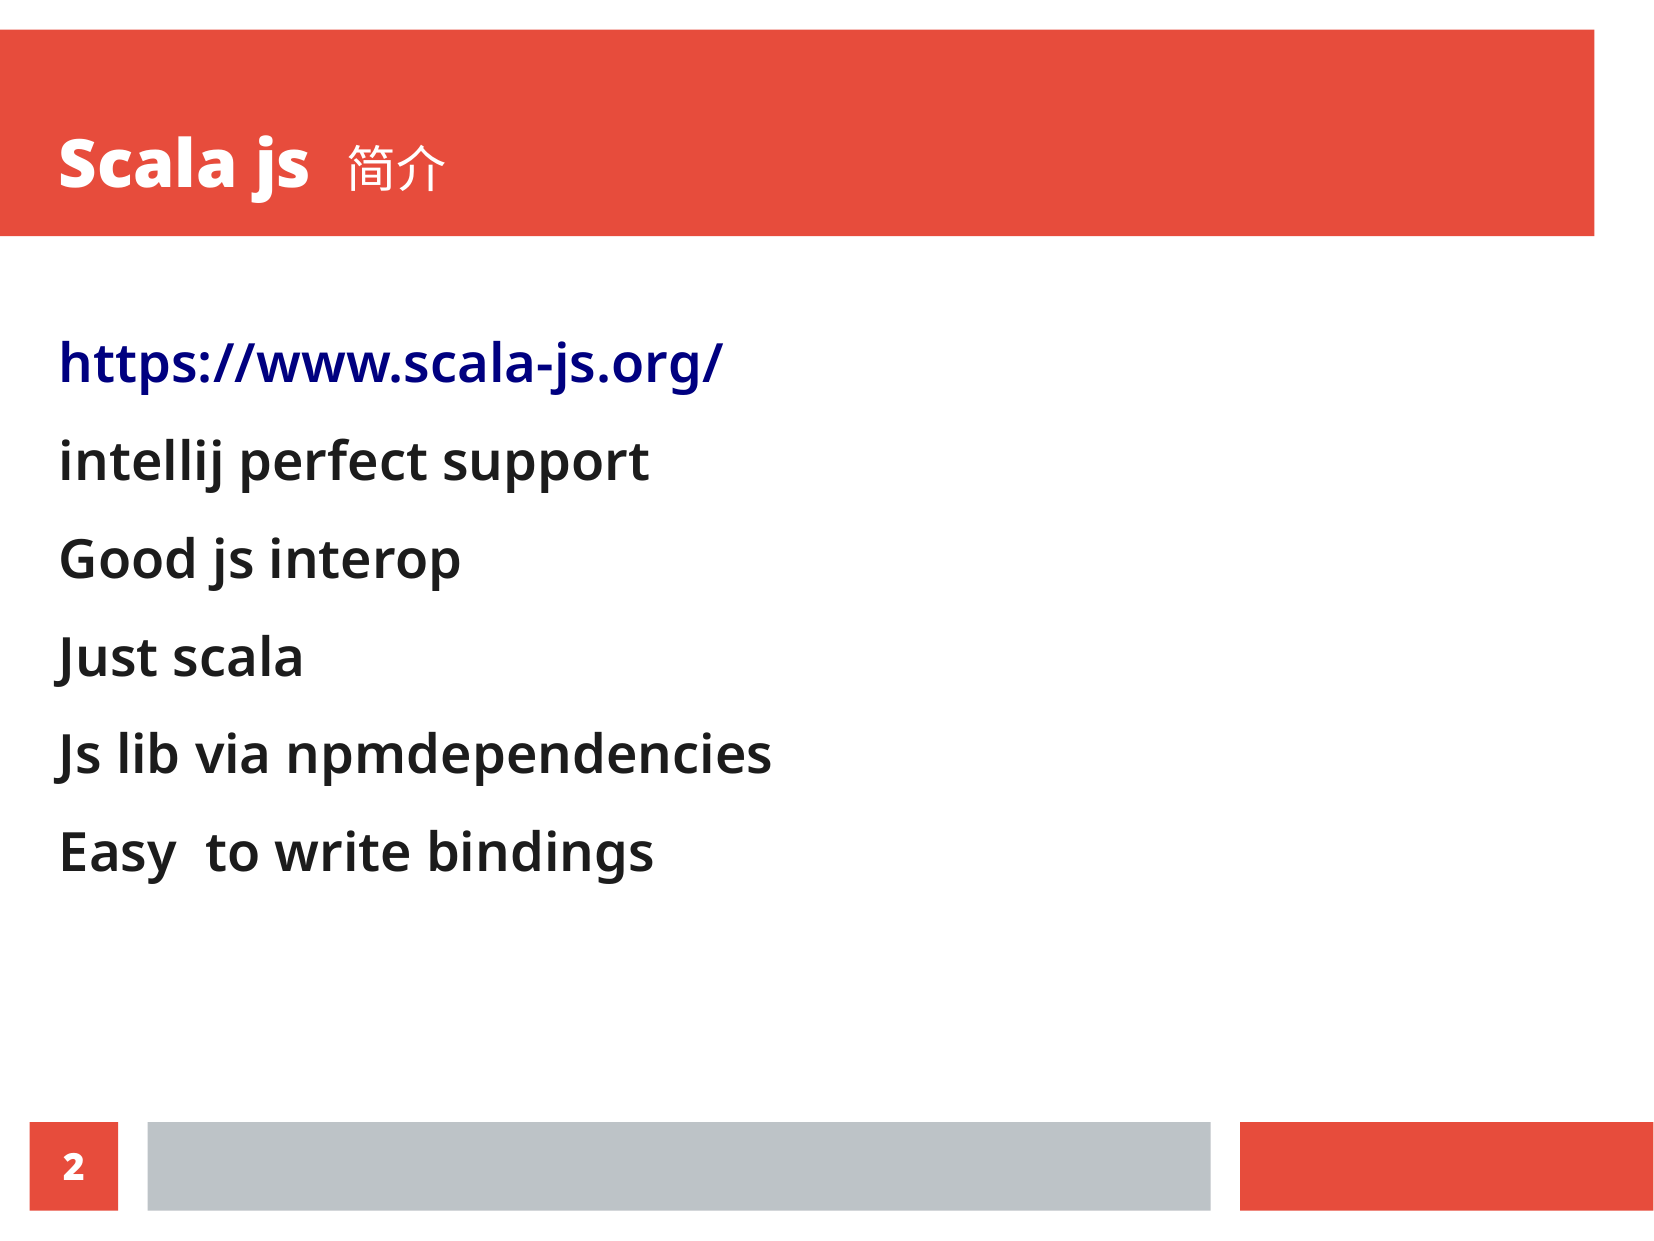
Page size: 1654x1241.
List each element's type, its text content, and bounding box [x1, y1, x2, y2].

title Scala js 简介 [59, 59, 1595, 207]
list https://www.scala-js.org/ intellij perfect support Good js interop Just scala Js lib via npmdependencies Easy to write bindings [59, 324, 1565, 1093]
